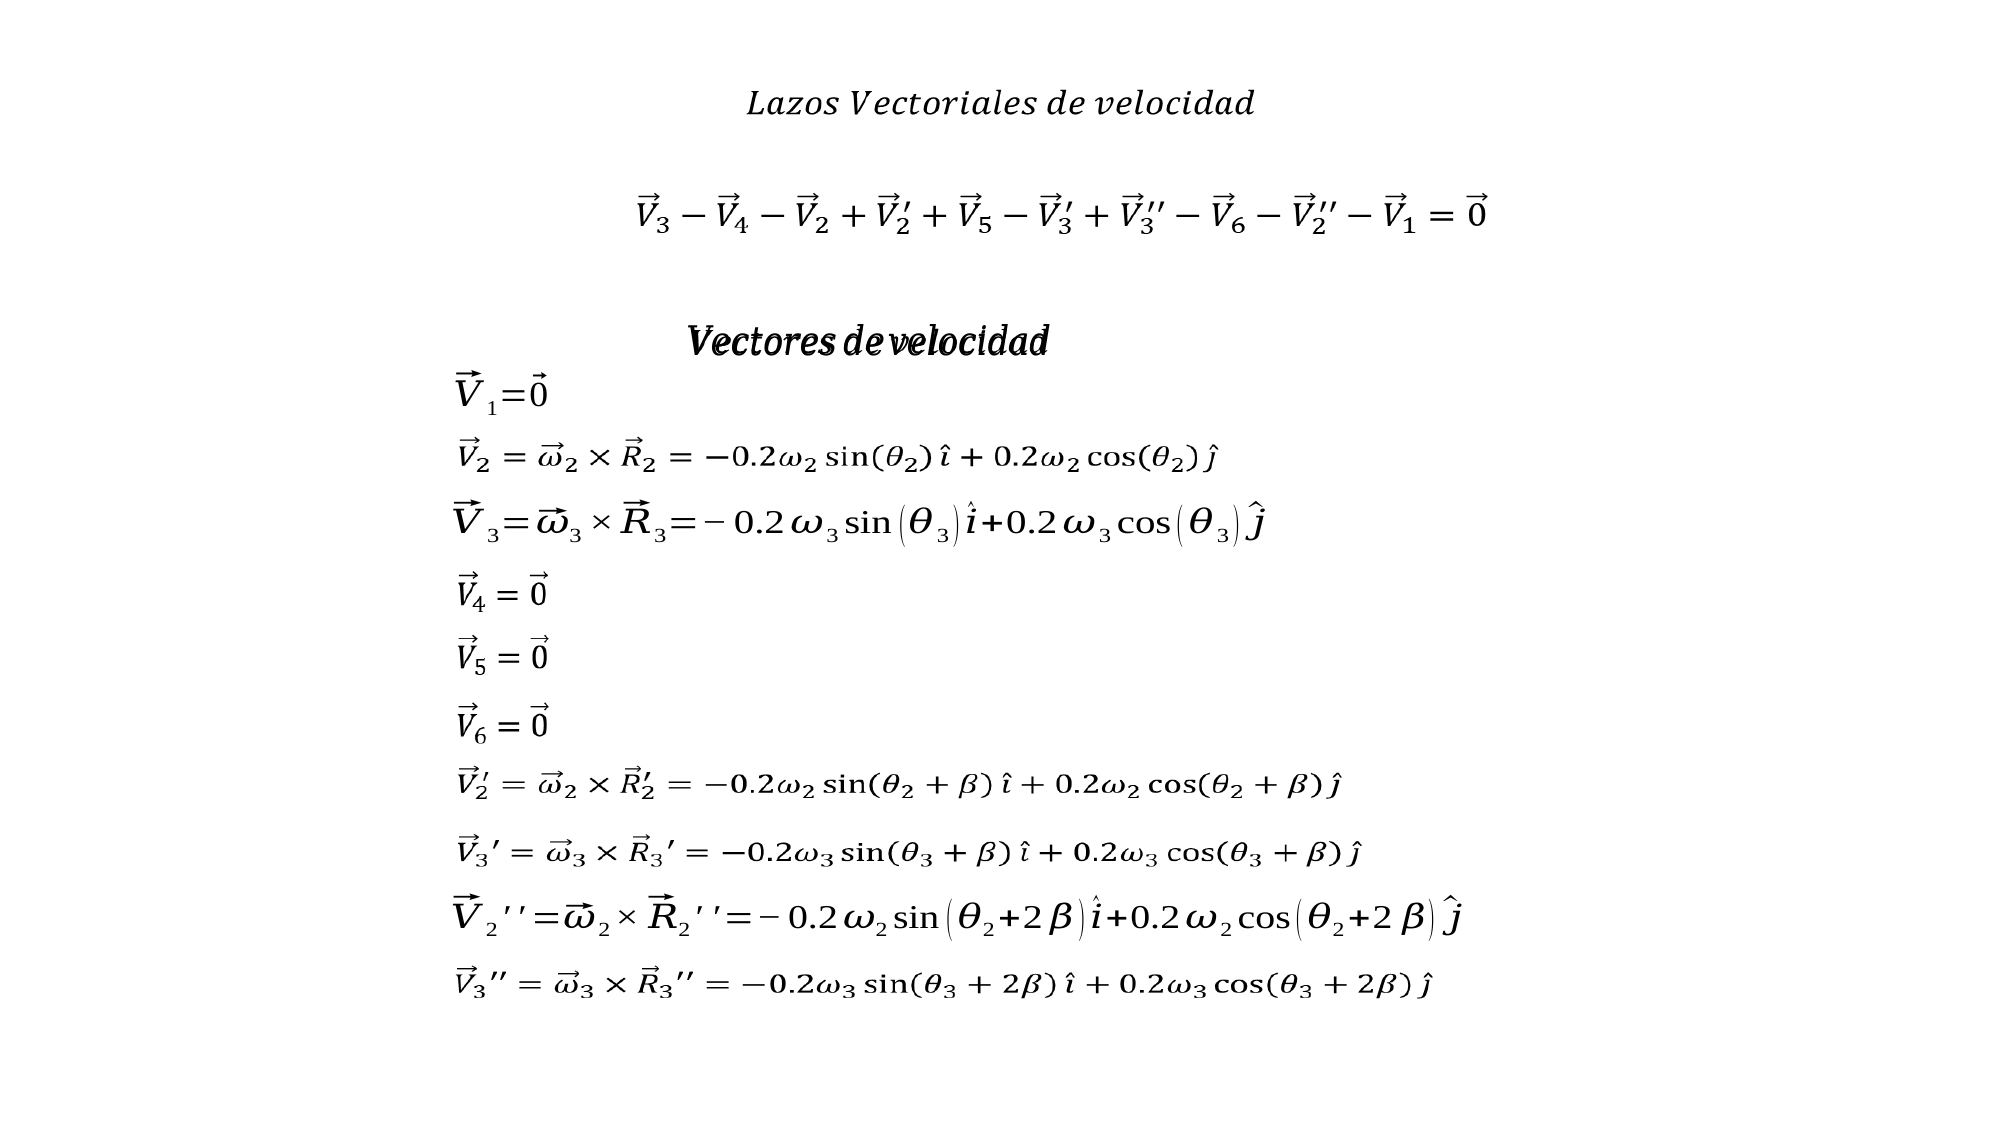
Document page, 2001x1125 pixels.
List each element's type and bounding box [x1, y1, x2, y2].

chart [444, 369, 559, 421]
text_box [594, 189, 1528, 241]
text_box [444, 568, 559, 620]
chart [440, 892, 1473, 944]
text_box [677, 320, 1062, 366]
text_box [444, 700, 560, 752]
text_box [732, 81, 1268, 127]
text_box [444, 430, 1273, 482]
chart [440, 498, 1278, 550]
text_box [443, 759, 1396, 811]
text_box [444, 631, 560, 683]
text_box [443, 827, 1416, 879]
text_box [440, 959, 1488, 1011]
